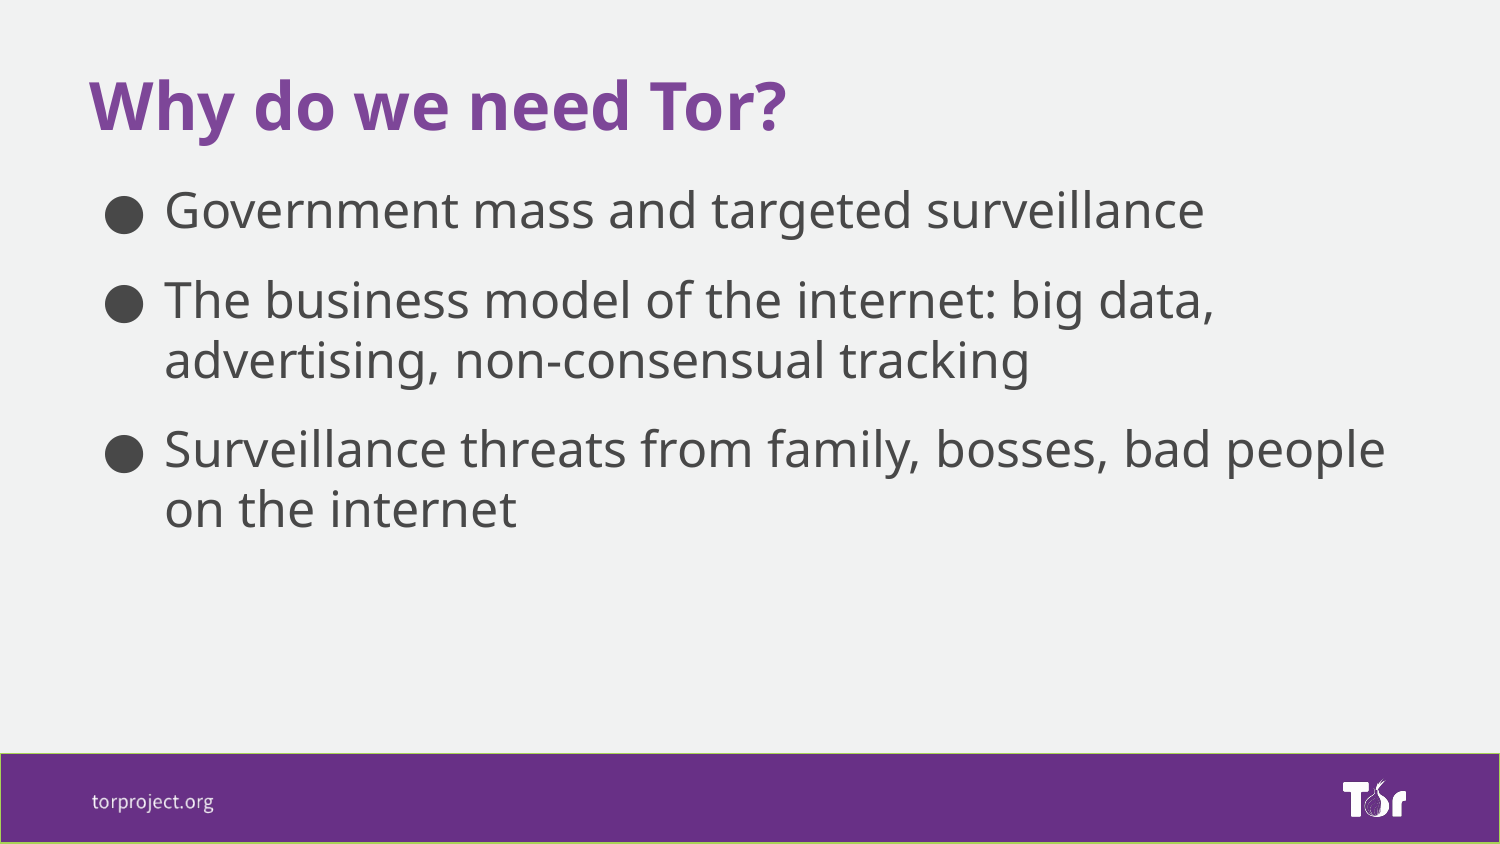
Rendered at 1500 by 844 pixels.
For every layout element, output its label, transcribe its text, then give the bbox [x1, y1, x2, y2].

picture [75, 780, 604, 821]
picture [1343, 778, 1406, 817]
text_box Government mass and targeted surveillance The business model of the internet: big data, advertising, non-consensual tracking Surveillance threats from family, bosses, bad people on the internet [75, 171, 1425, 728]
text_box Why do we need Tor? [75, 33, 1425, 171]
